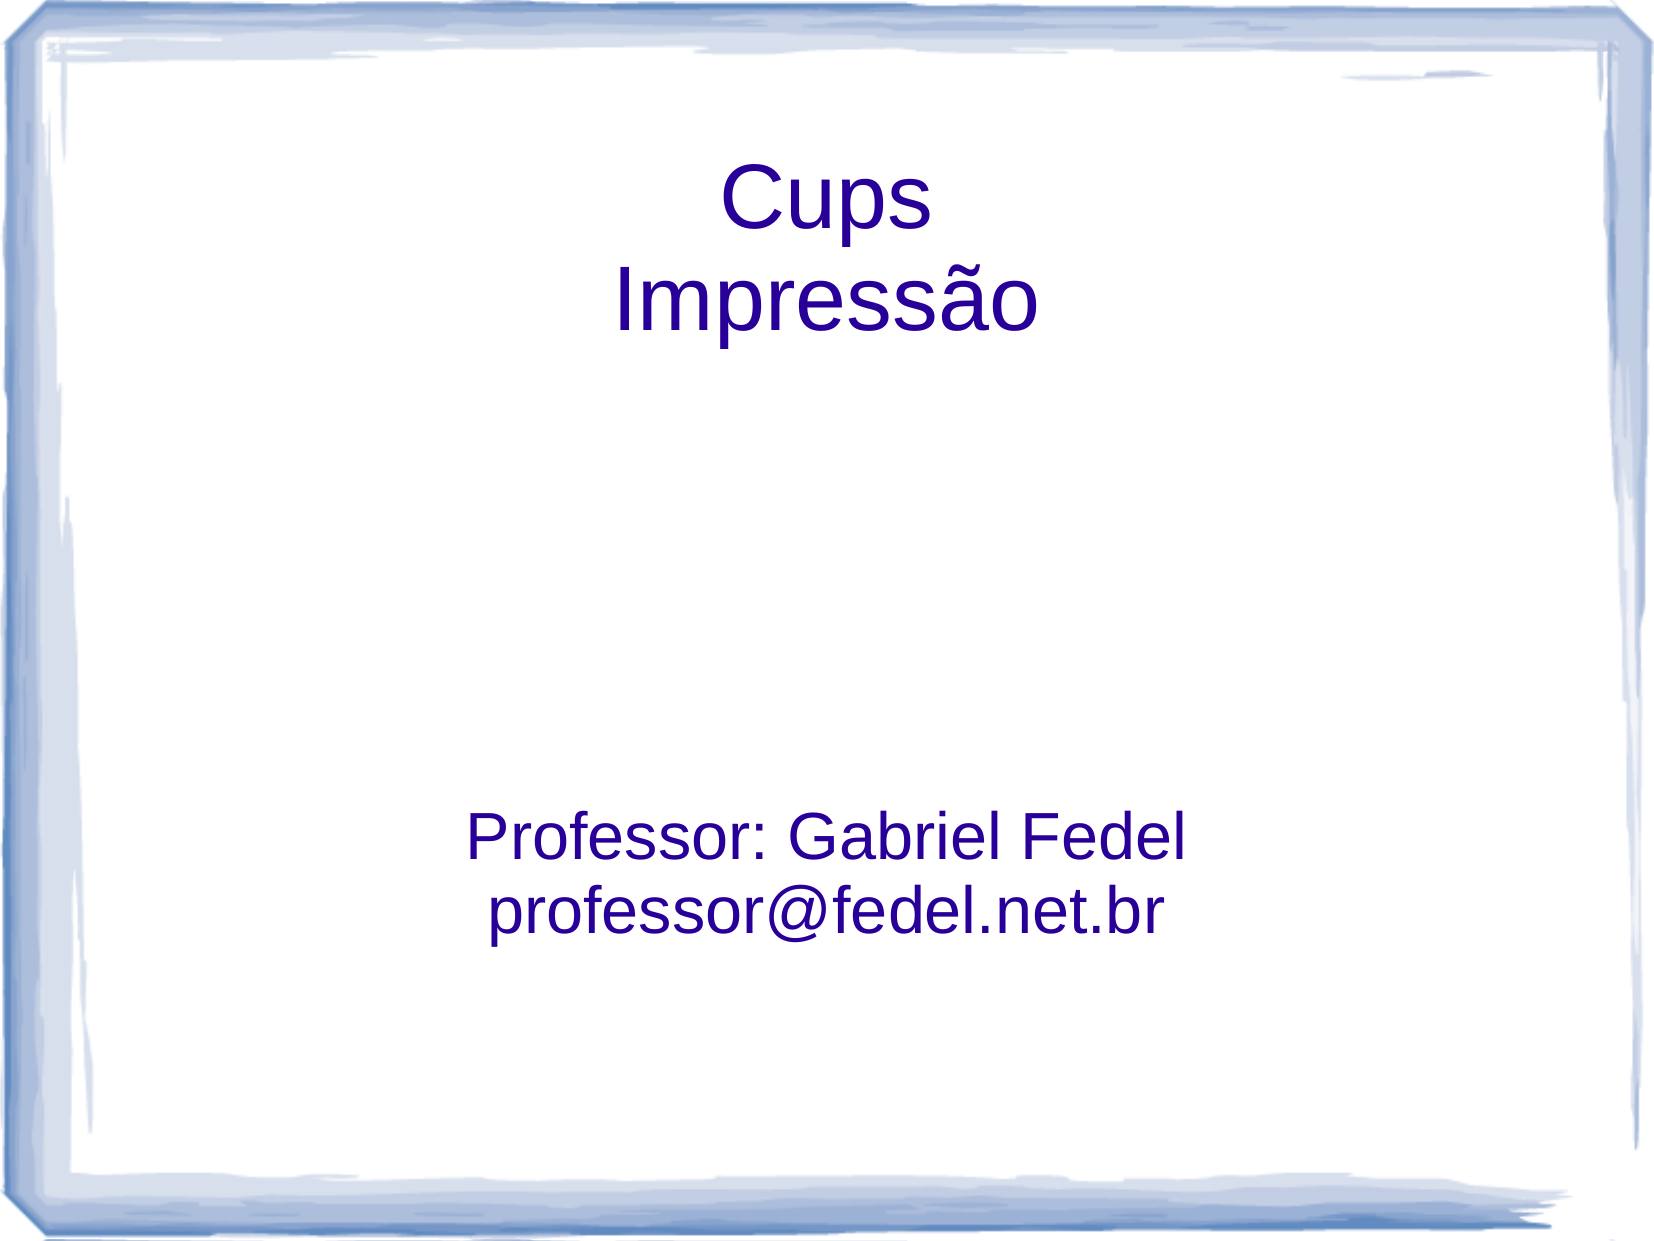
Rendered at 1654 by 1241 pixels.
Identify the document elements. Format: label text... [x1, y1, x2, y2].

picture [0, 0, 1654, 1241]
subtitle Cups Impressão Professor: Gabriel Fedel professor@fedel.net.br [82, 49, 1571, 1044]
